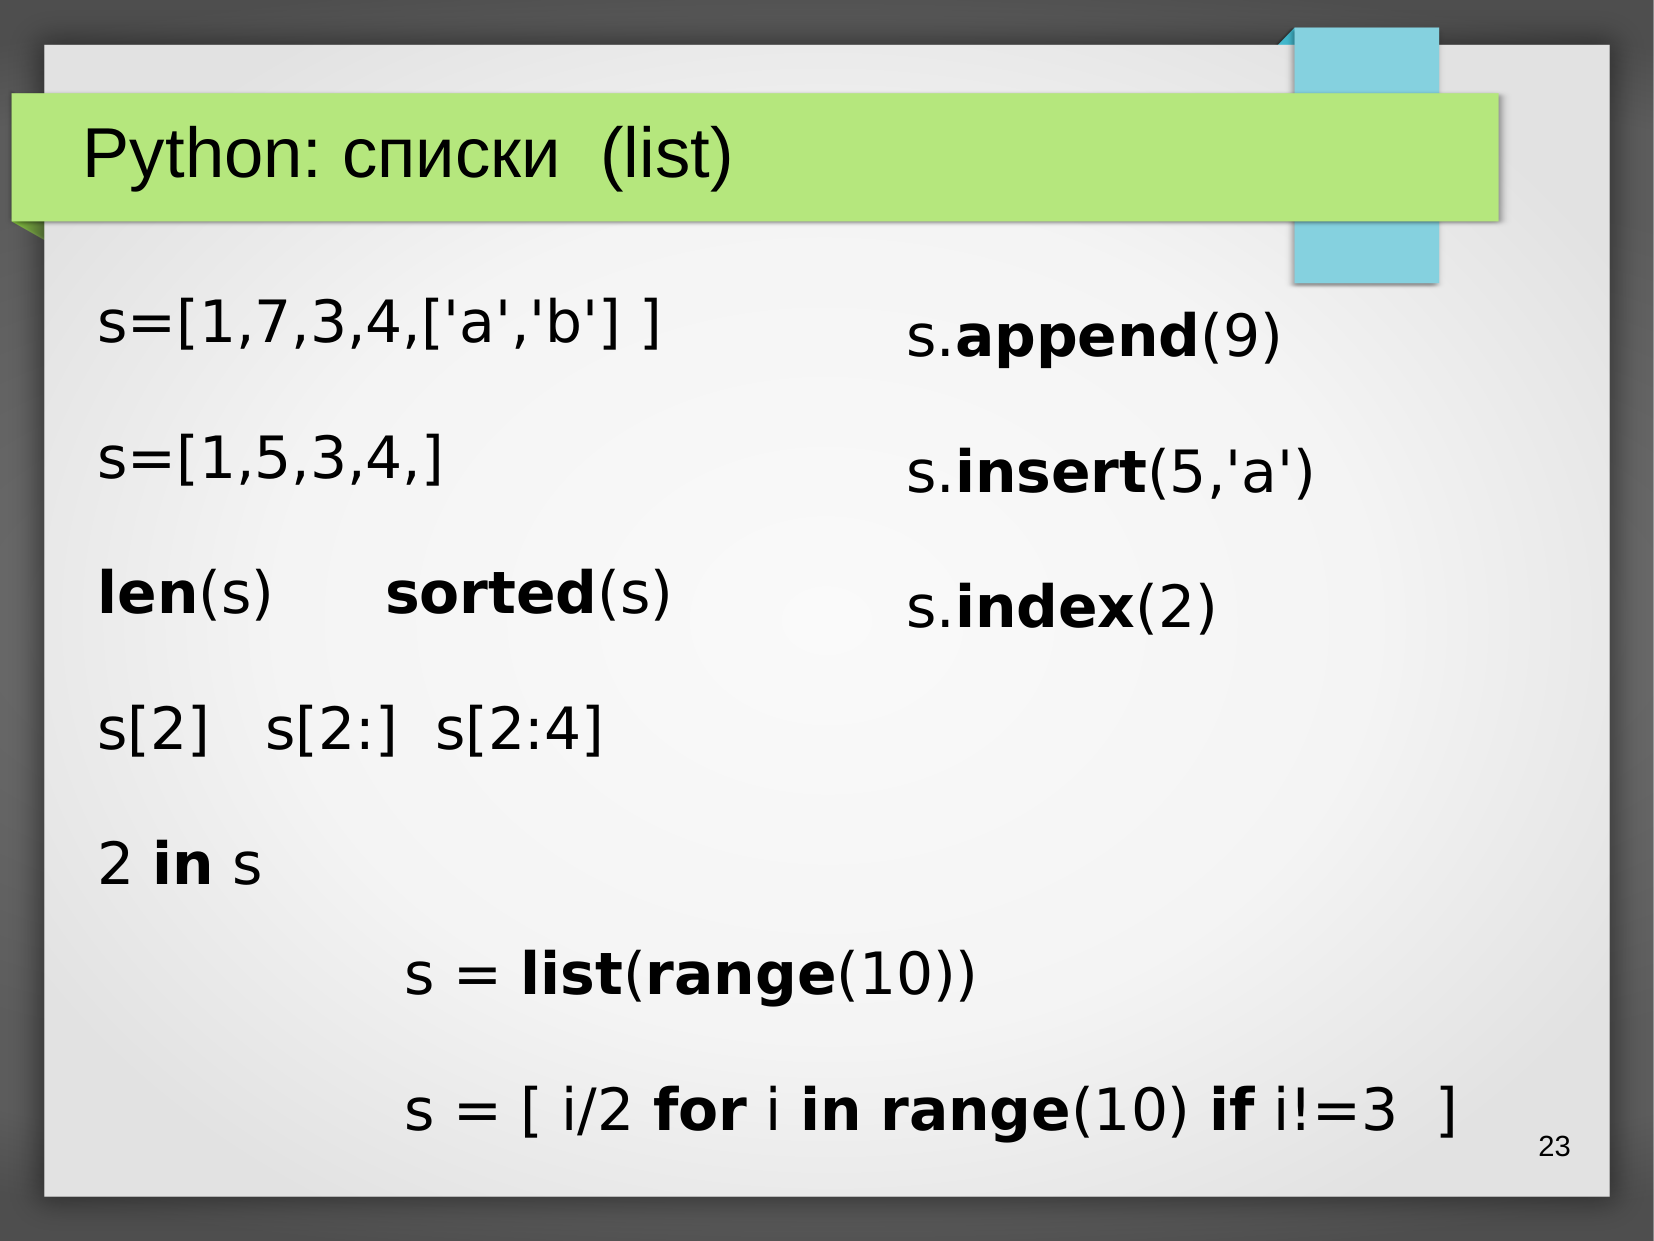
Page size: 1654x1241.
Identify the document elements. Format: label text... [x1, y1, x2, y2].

title Python: списки (list) [82, 49, 1571, 257]
text_box s=[1,7,3,4,['a','b'] ] s=[1,5,3,4,] len(s) sorted(s) s[2] s[2:] s[2:4] 2 in s [82, 281, 709, 907]
text_box s.append(9) s.insert(5,'a') s.index(2) [891, 295, 1406, 736]
text_box [709, 510, 945, 796]
text_box s = list(range(10)) s = [ i/2 for i in range(10) if i!=3 ] [389, 933, 1512, 1219]
picture [0, 0, 1654, 1241]
